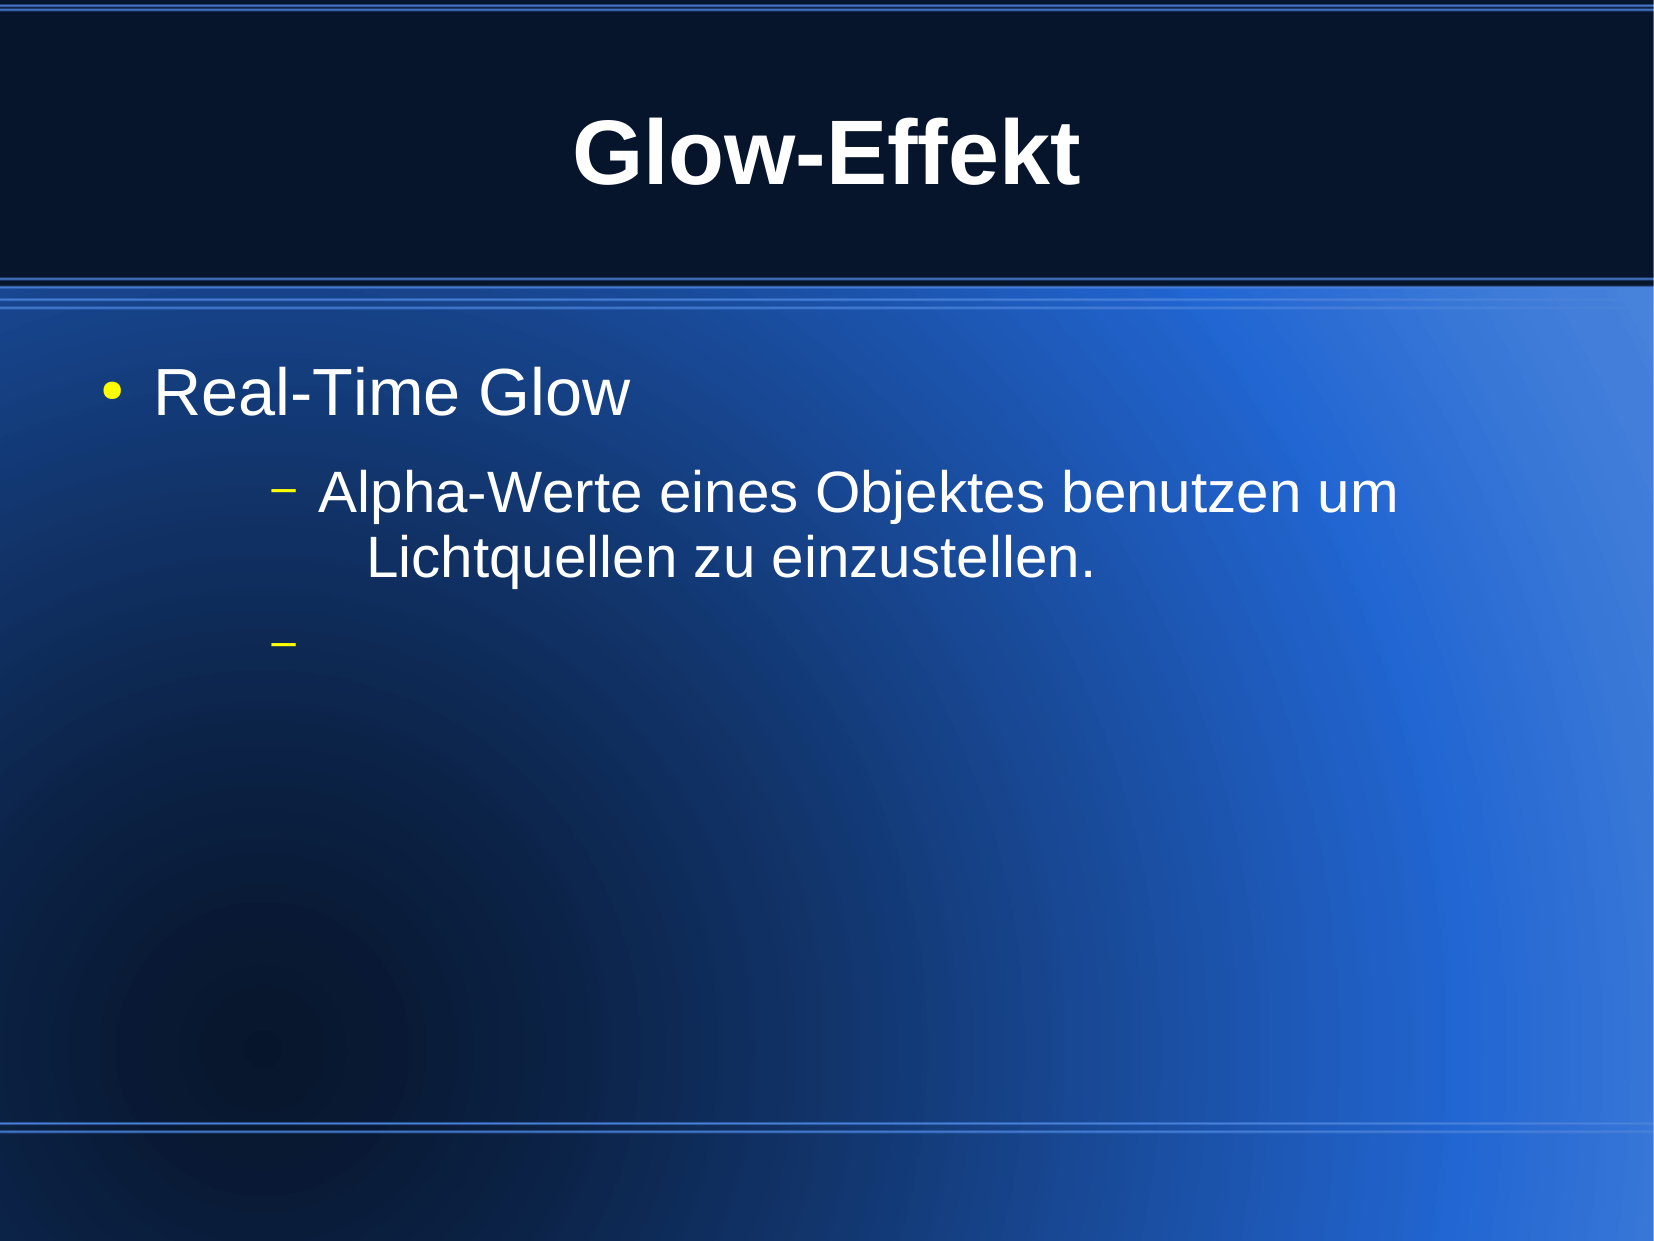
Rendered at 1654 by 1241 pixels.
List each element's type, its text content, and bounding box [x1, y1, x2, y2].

list Real-Time Glow Alpha-Werte eines Objektes benutzen um Lichtquellen zu einzustellen. [82, 355, 1571, 1043]
title Glow-Effekt [82, 56, 1571, 250]
picture [0, 0, 1654, 1241]
